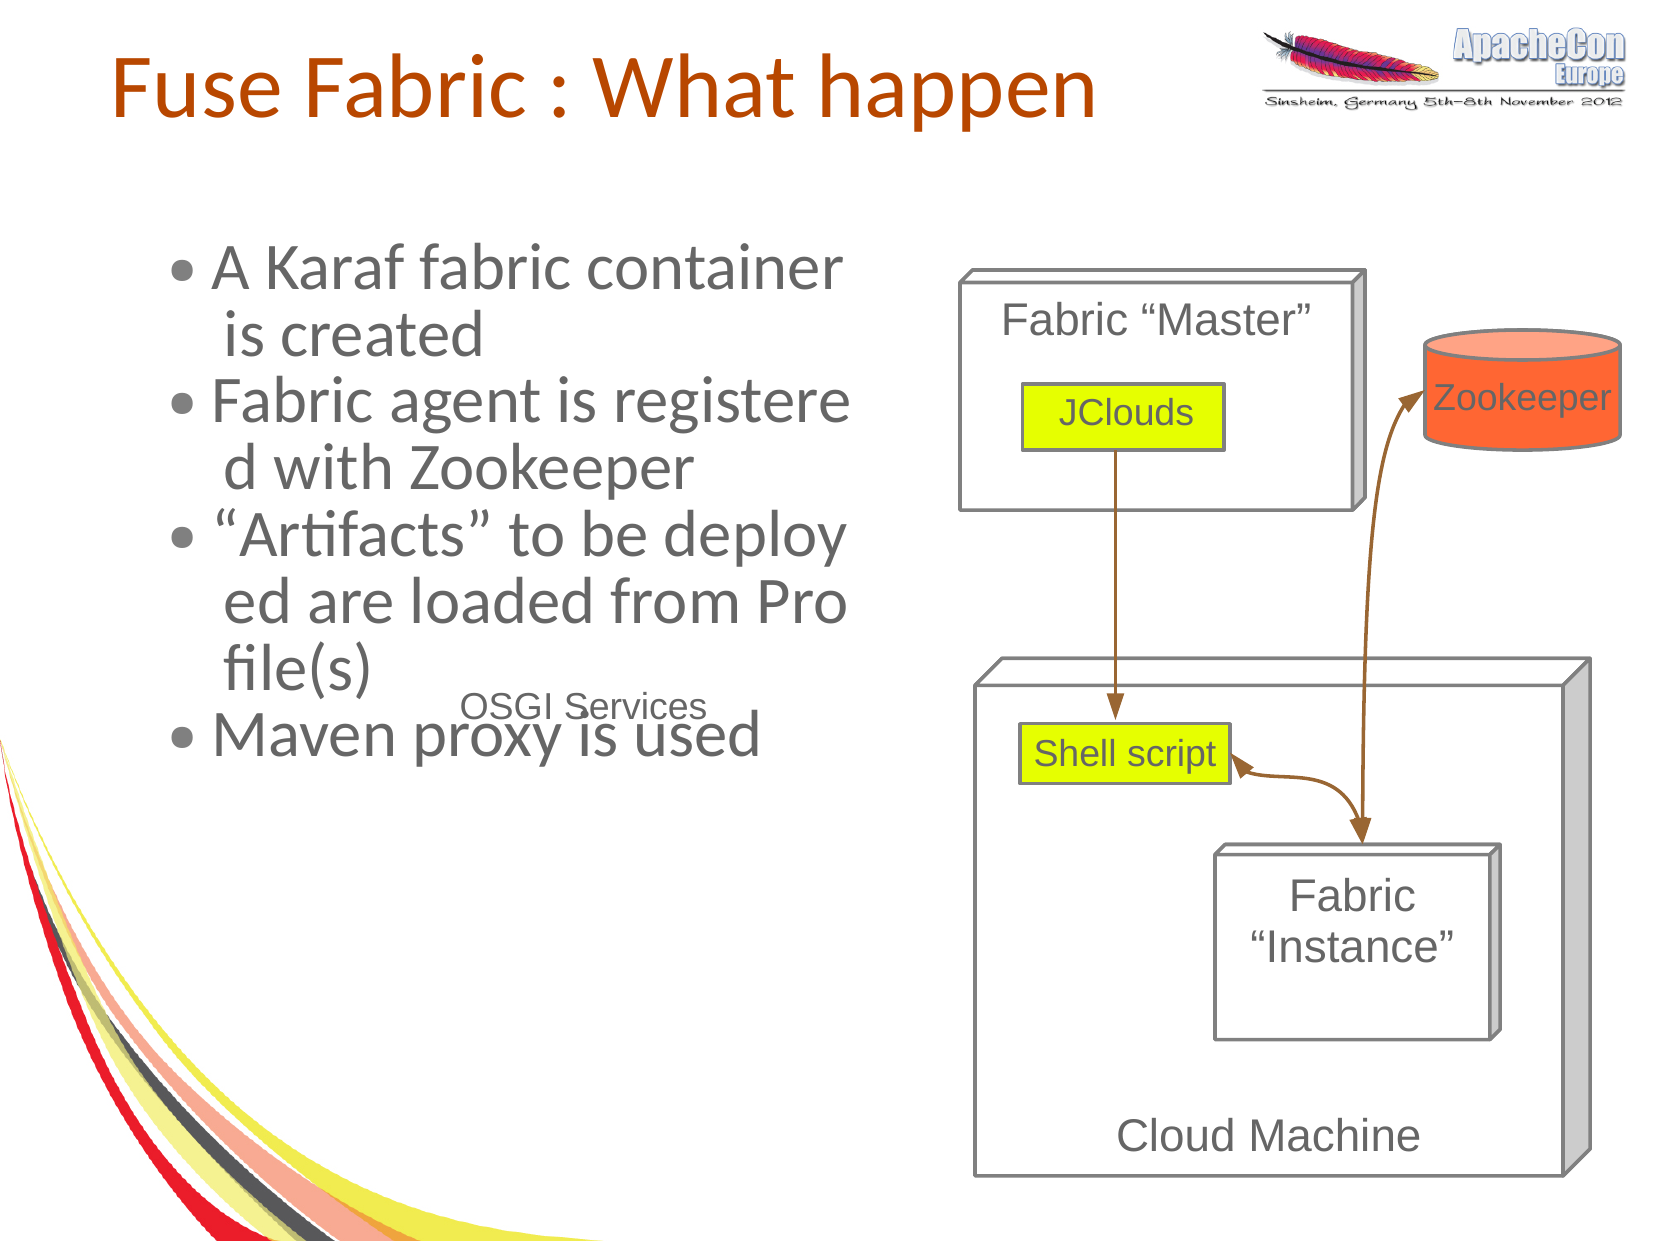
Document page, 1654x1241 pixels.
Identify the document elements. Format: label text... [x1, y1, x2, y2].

text_box Shell script [1020, 723, 1231, 784]
text_box Fabric “Master” [960, 283, 1352, 511]
list A Karaf fabric container is created Fabric agent is registered with Zookeeper “Artifacts” to be deployed are loaded from Profile(s) Maven proxy is used [150, 239, 871, 1126]
title Fuse Fabric : What happen [51, 38, 1411, 151]
text_box JClouds [1044, 384, 1225, 445]
text_box [1022, 384, 1225, 451]
text_box OSGI Services [392, 678, 873, 736]
text_box Zookeeper [1425, 346, 1621, 451]
text_box Cloud Machine [975, 686, 1563, 1176]
picture [0, 0, 1654, 1241]
text_box Fabric “Instance” [1215, 855, 1489, 1040]
